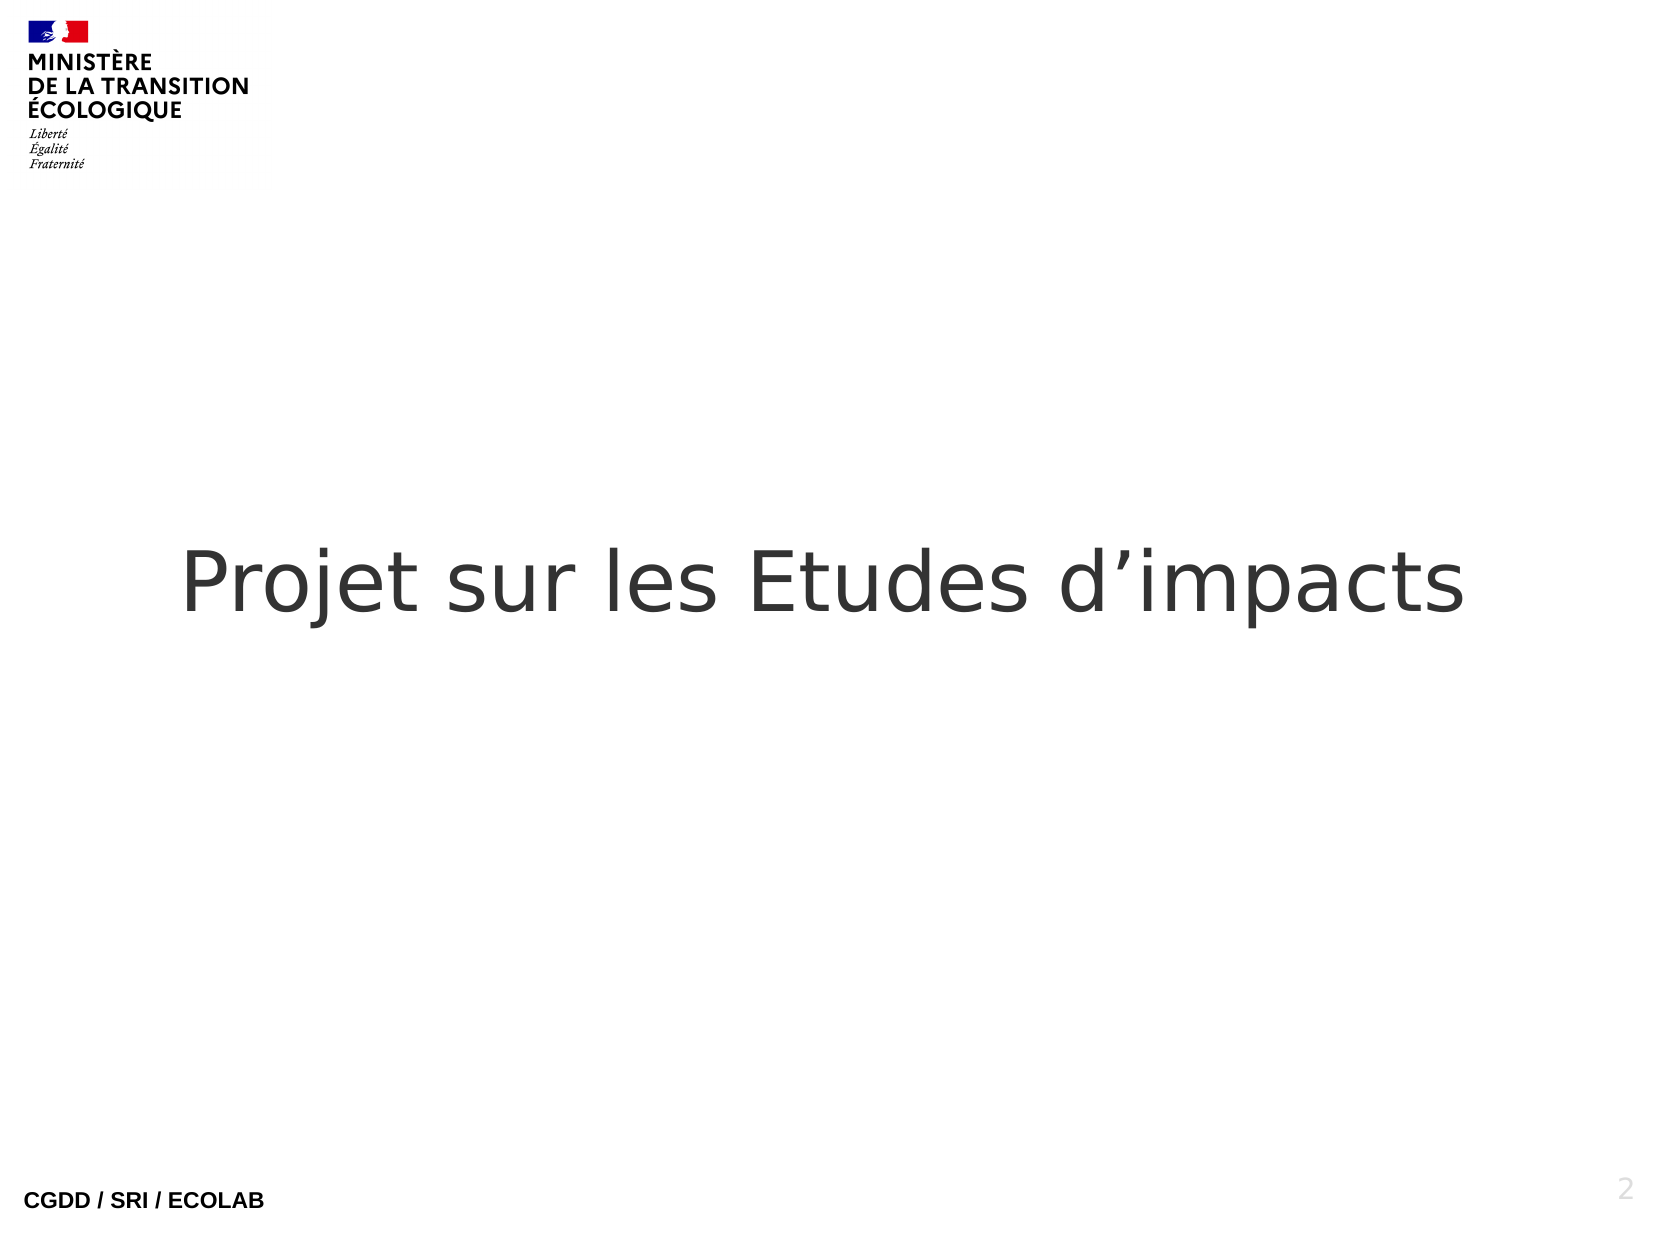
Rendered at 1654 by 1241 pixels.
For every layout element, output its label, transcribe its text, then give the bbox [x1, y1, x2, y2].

title Projet sur les Etudes d’impacts [111, 484, 1536, 682]
picture [7, 0, 272, 190]
